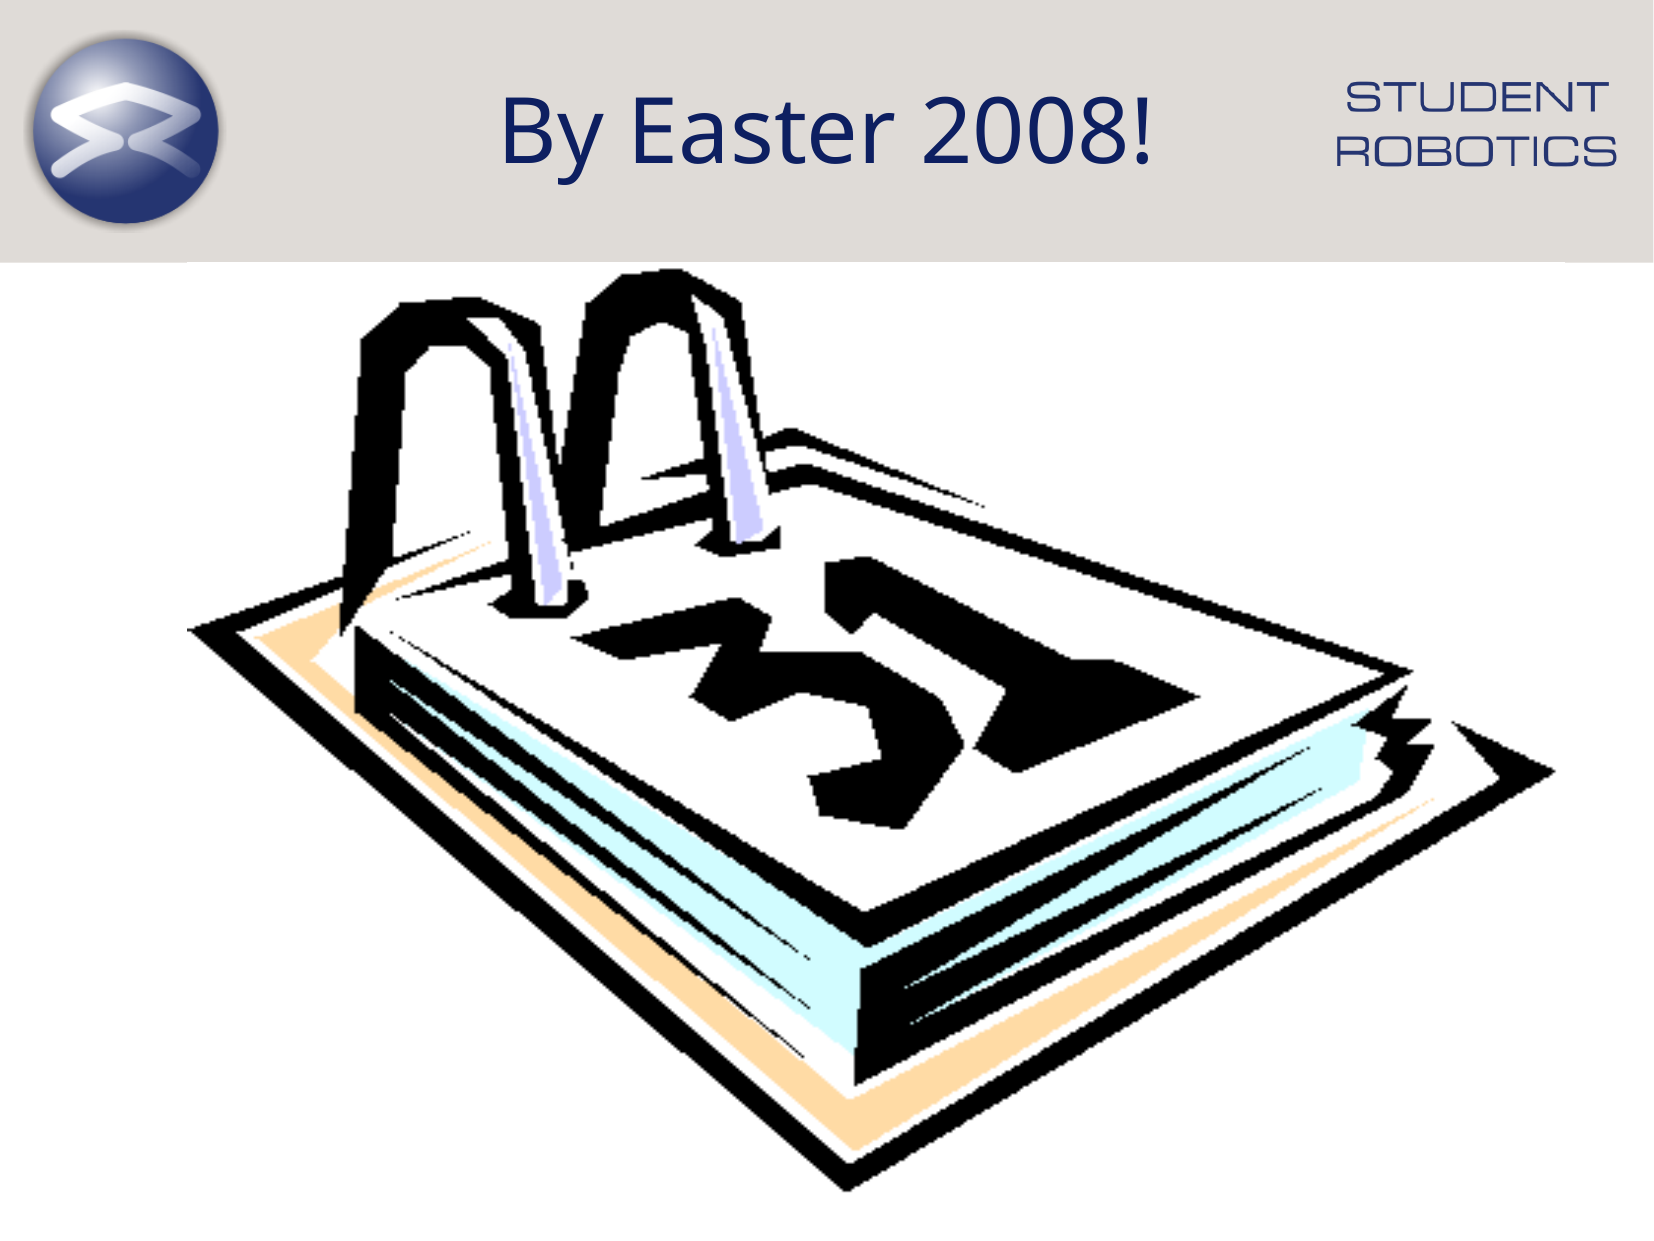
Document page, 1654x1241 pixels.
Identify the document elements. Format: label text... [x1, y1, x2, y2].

picture [9, 19, 82, 245]
picture [187, 262, 1565, 1201]
picture [1571, 68, 1633, 174]
title By Easter 2008! [82, 7, 1571, 250]
